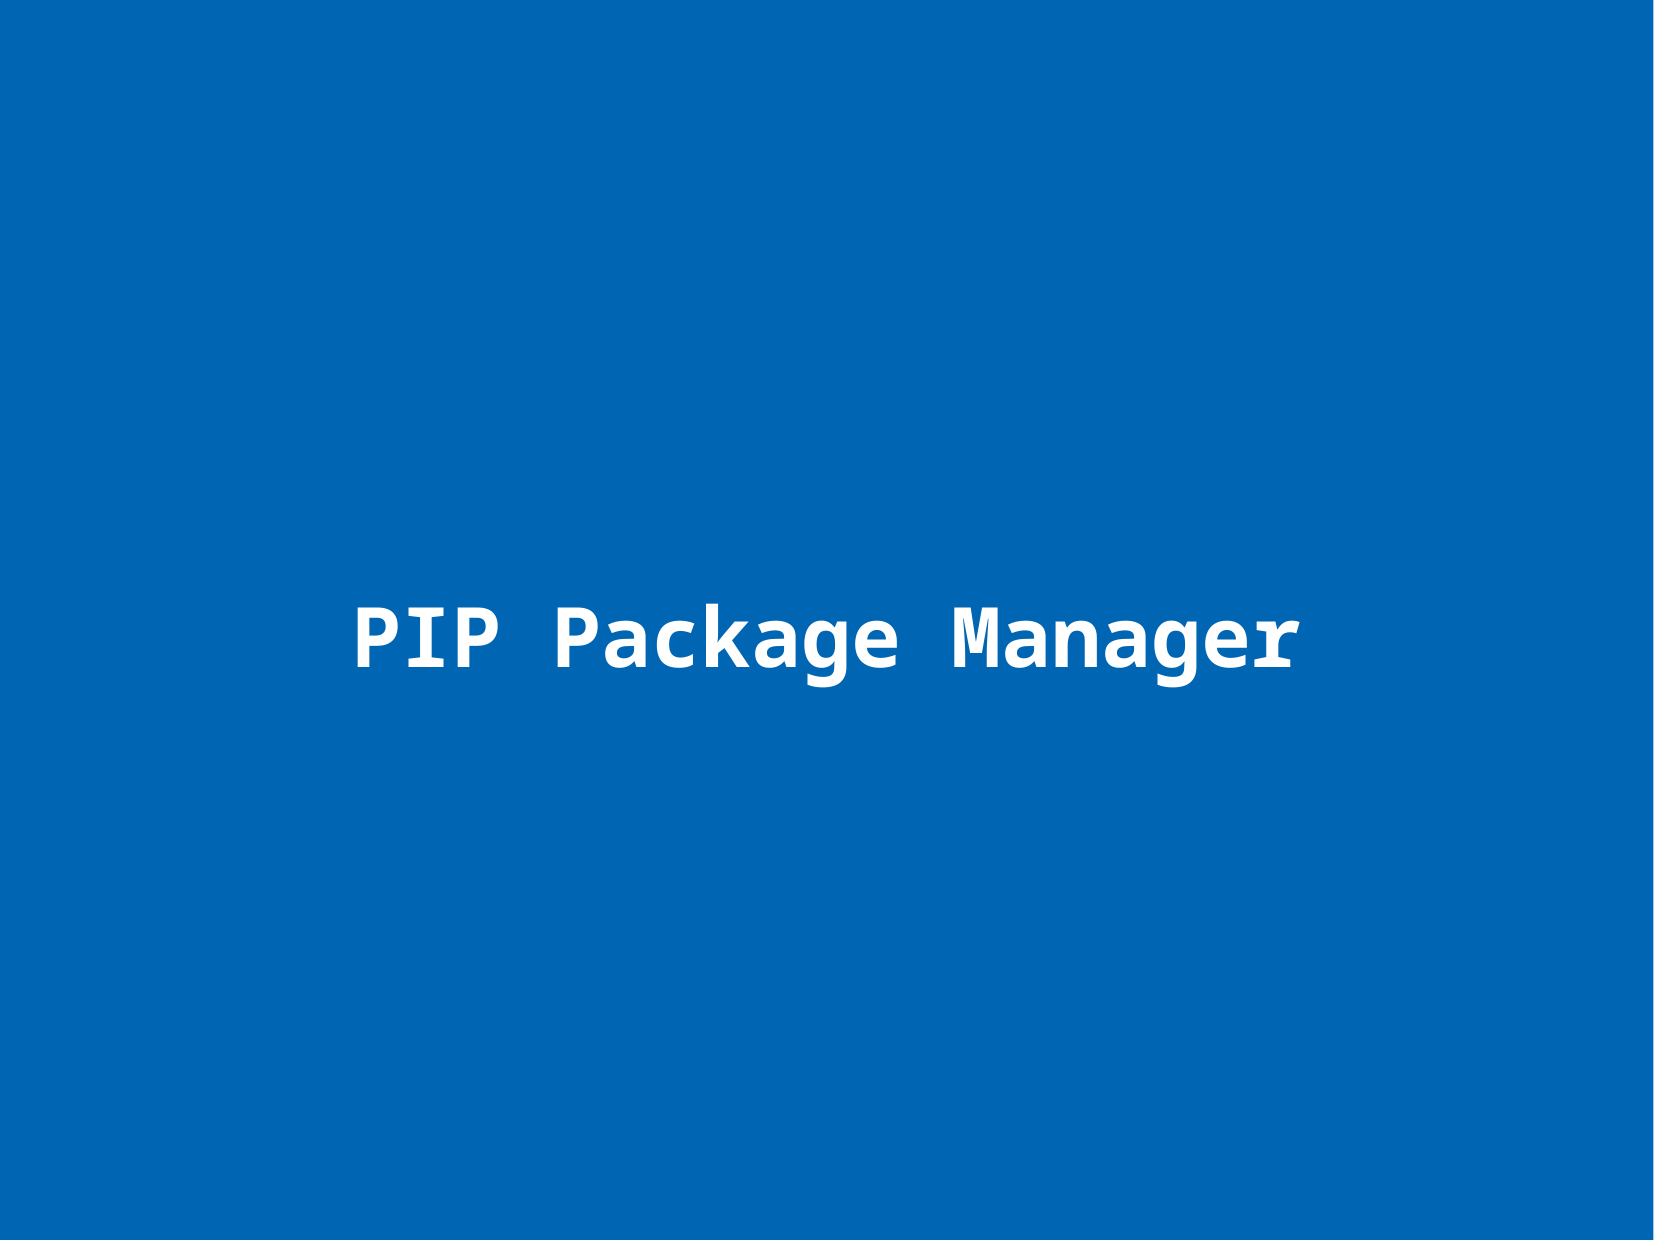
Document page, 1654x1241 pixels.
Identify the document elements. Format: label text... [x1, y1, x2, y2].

text_box PIP Package Manager [261, 571, 1393, 670]
